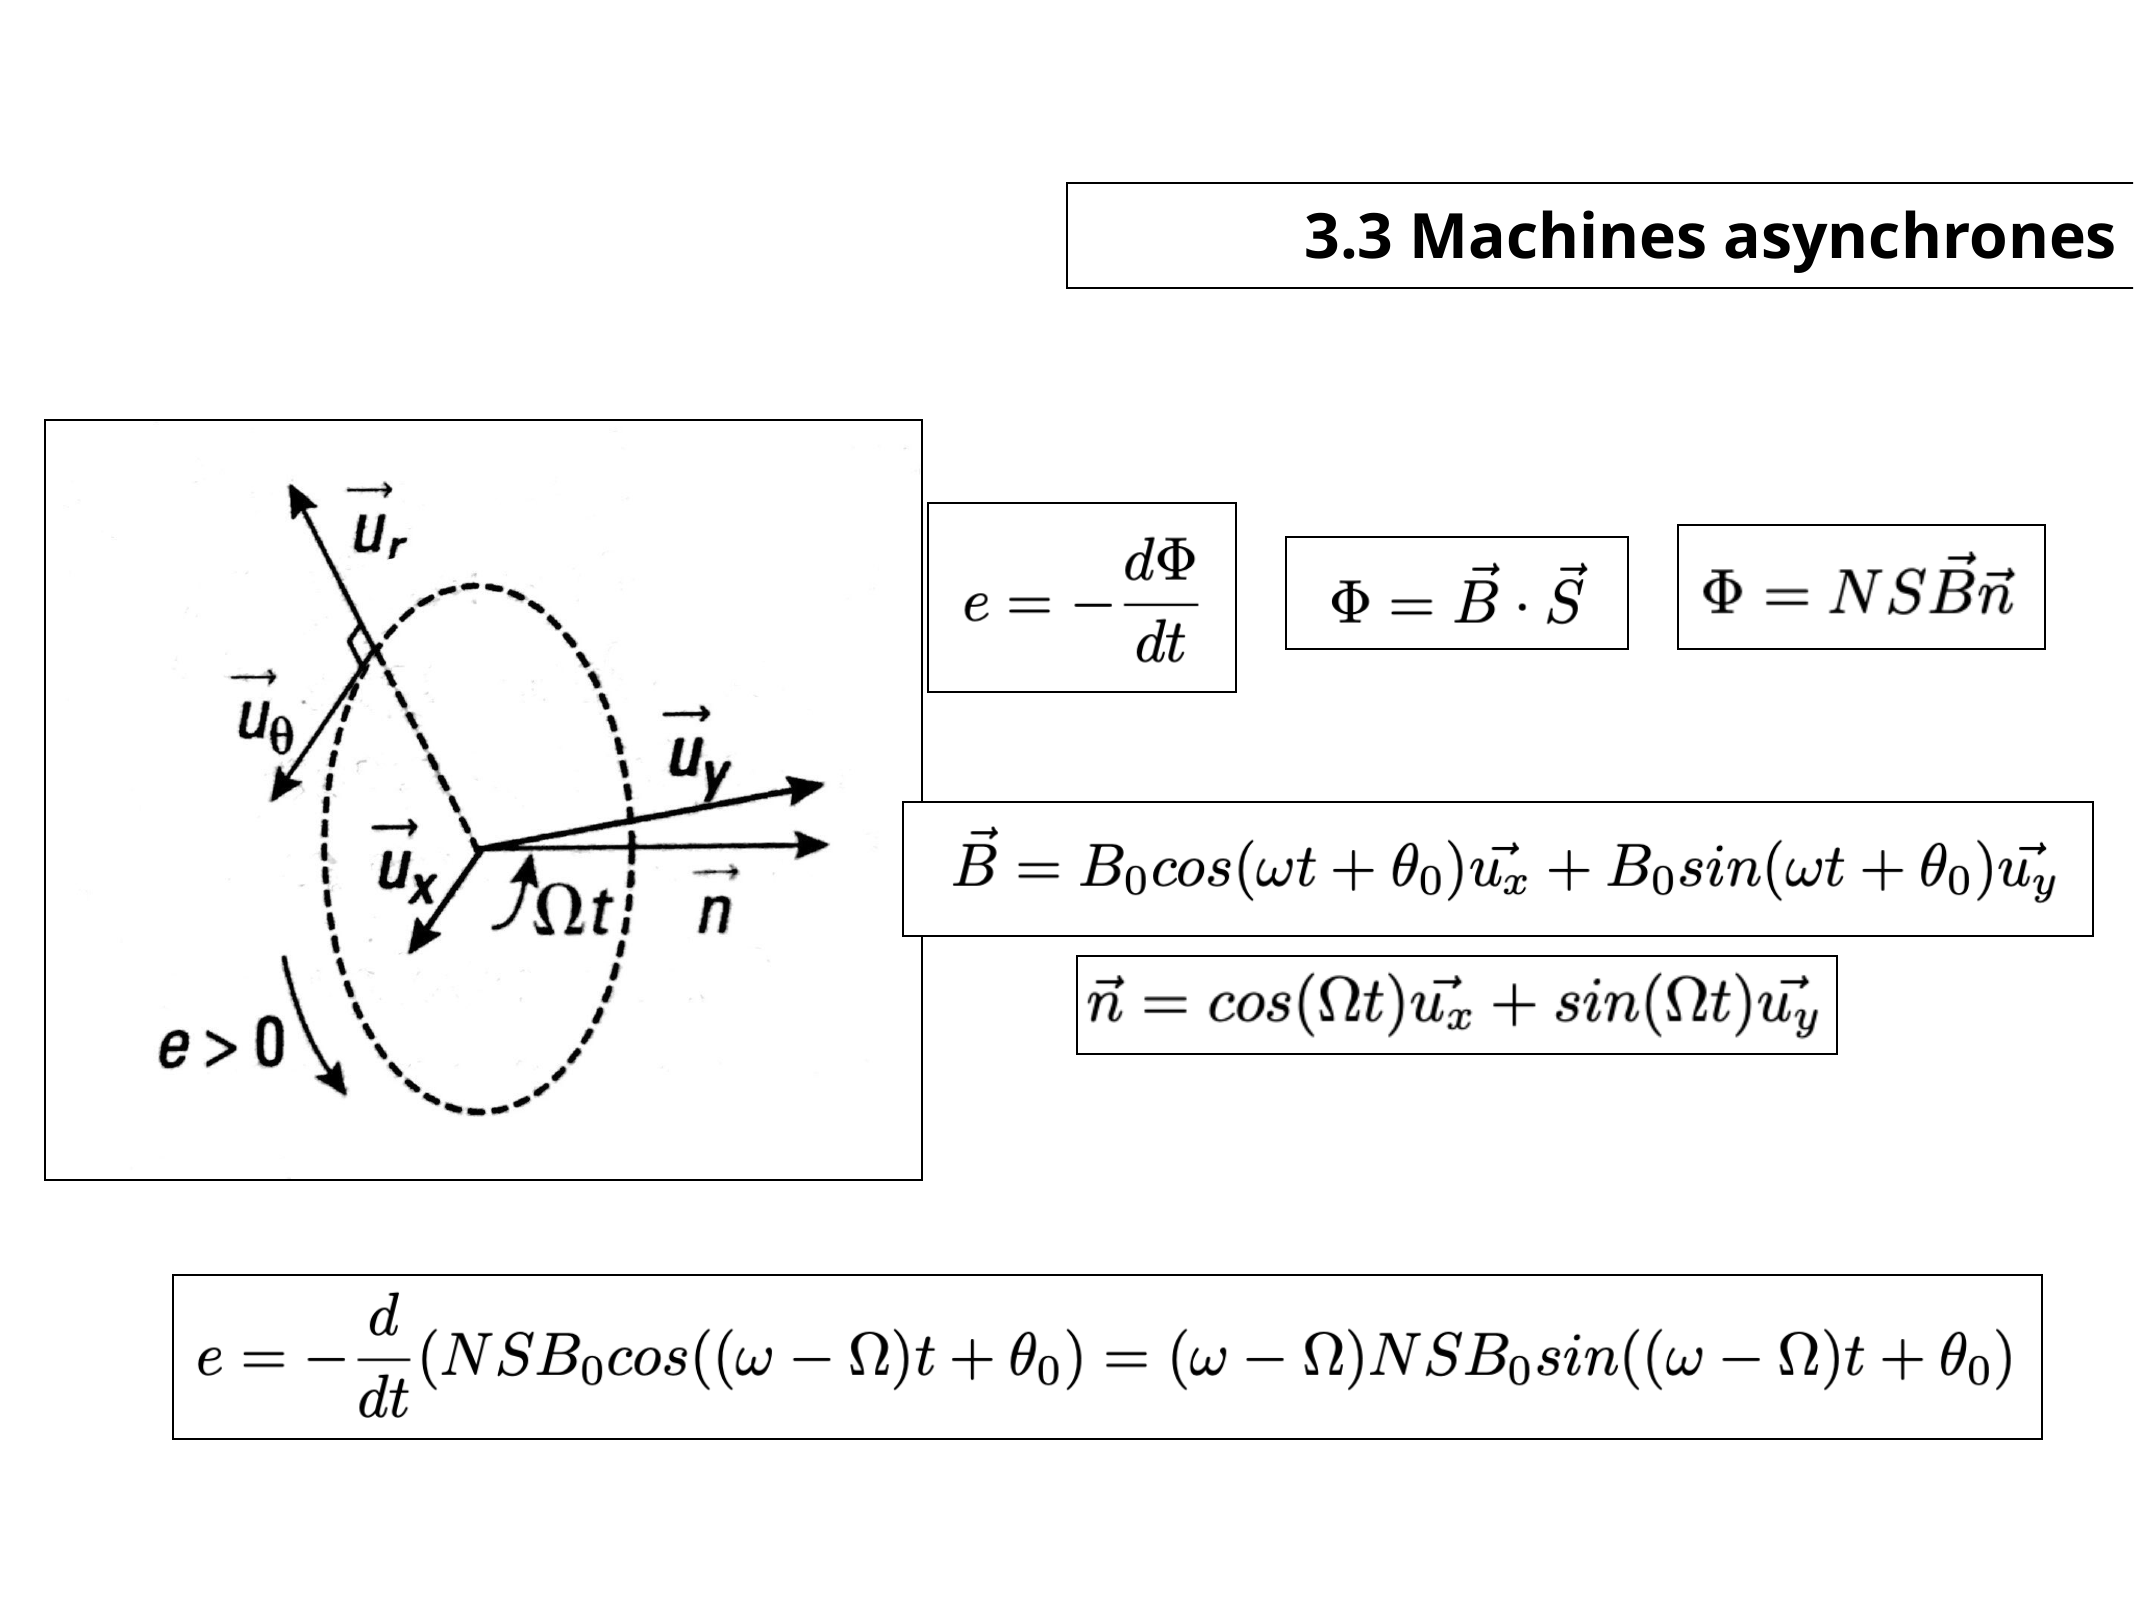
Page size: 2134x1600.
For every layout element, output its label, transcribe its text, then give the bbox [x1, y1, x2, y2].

picture [174, 1275, 2041, 1439]
text_box 3.3 Machines asynchrones : rotor [1066, 183, 2134, 289]
picture [45, 420, 921, 1180]
picture [928, 503, 1235, 692]
picture [1077, 956, 1836, 1054]
picture [1678, 526, 2045, 649]
picture [1286, 537, 1627, 649]
picture [904, 803, 2092, 935]
